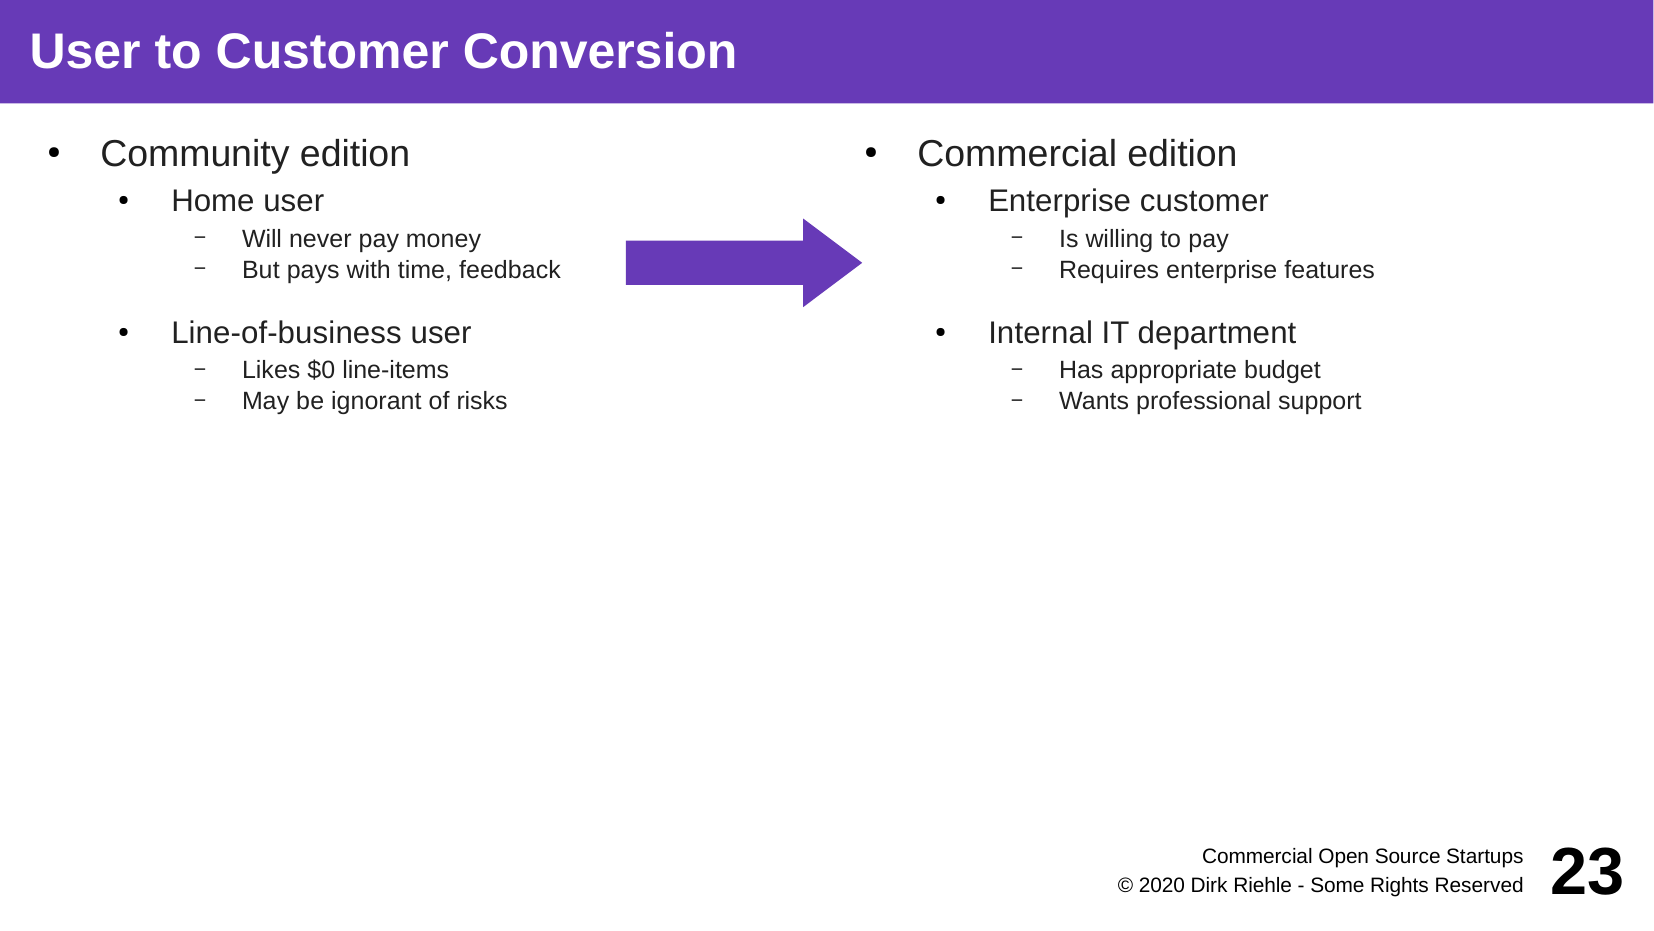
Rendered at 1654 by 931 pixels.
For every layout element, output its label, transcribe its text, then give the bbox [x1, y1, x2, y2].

title User to Customer Conversion [0, 0, 1654, 104]
list Commercial edition Enterprise customer Is willing to pay Requires enterprise features Internal IT department Has appropriate budget Wants professional support [846, 132, 1625, 813]
list Community edition Home user Will never pay money But pays with time, feedback Line-of-business user Likes $0 line-items May be ignorant of risks [29, 132, 846, 813]
